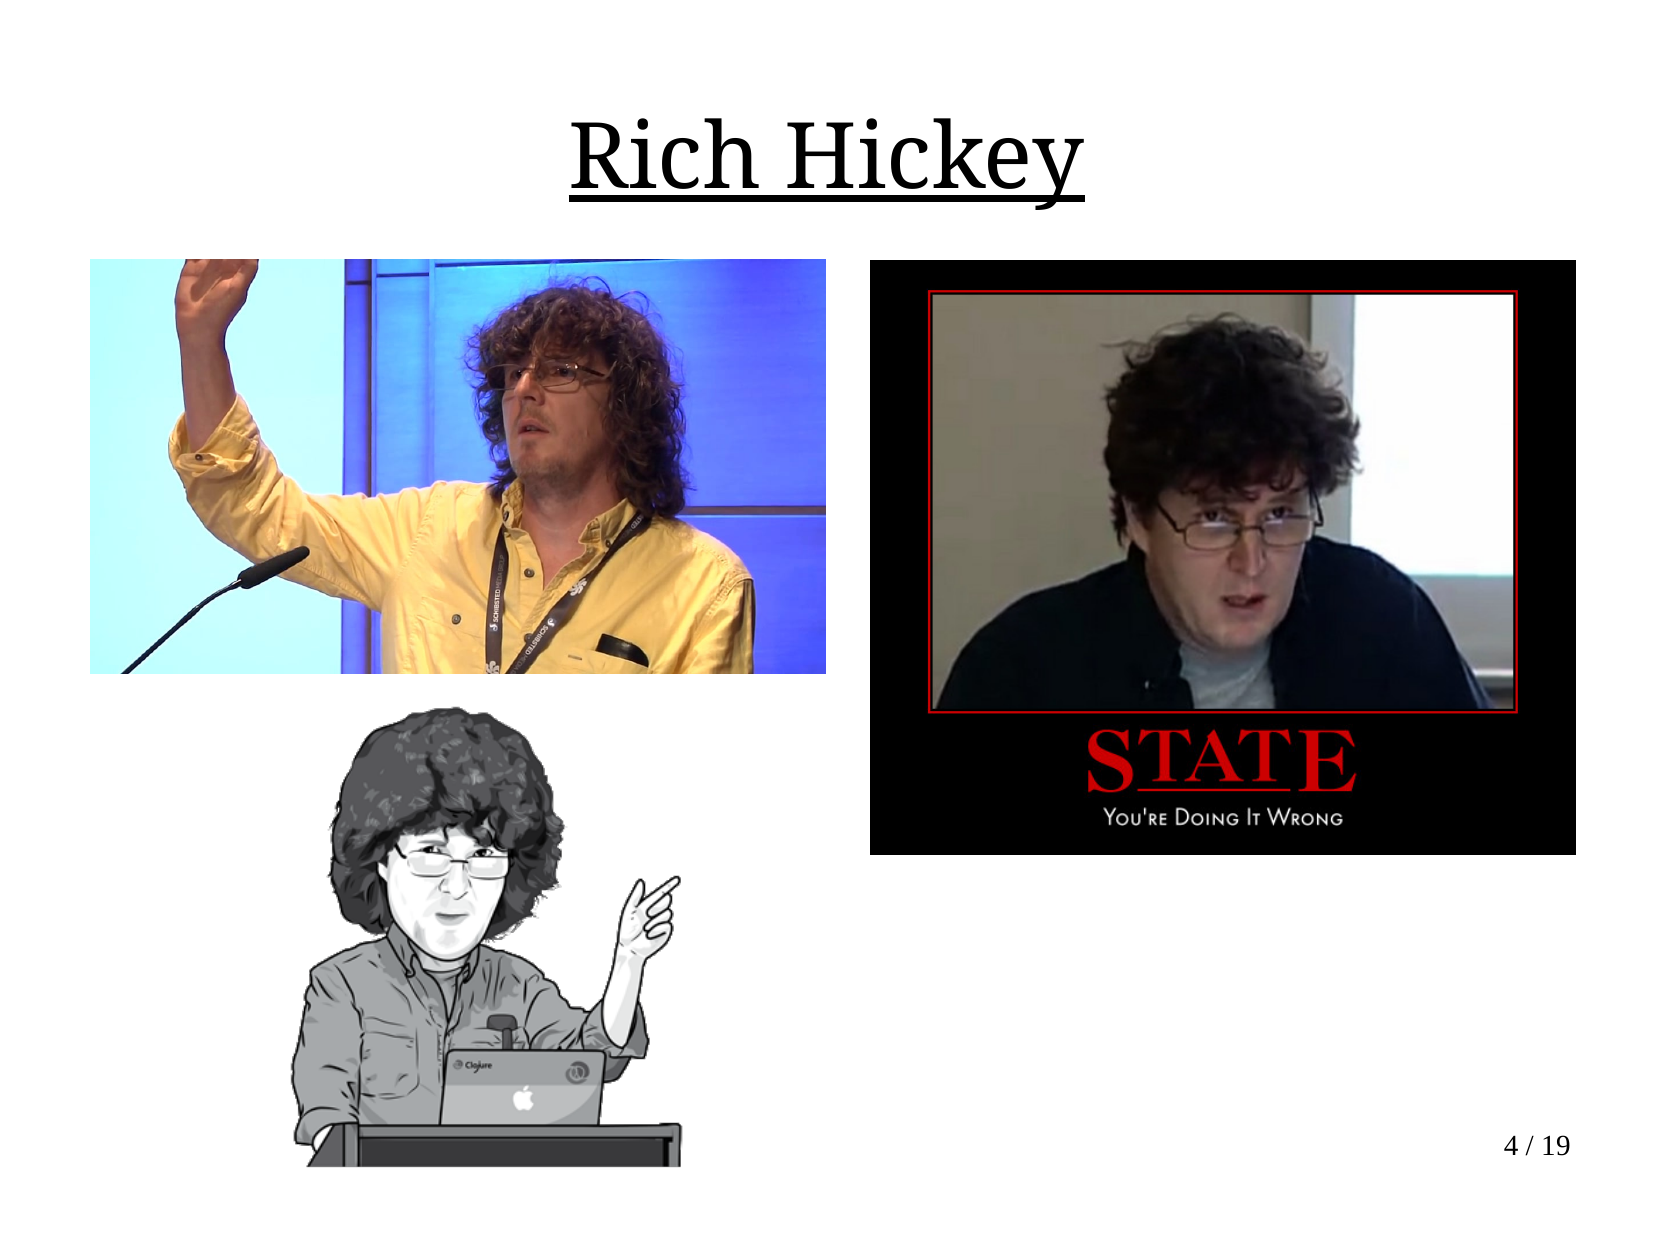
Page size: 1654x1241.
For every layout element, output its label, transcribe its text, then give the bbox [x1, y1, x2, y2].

picture [870, 260, 1576, 856]
picture [90, 259, 826, 674]
picture [270, 676, 695, 1187]
title Rich Hickey [82, 49, 1571, 257]
